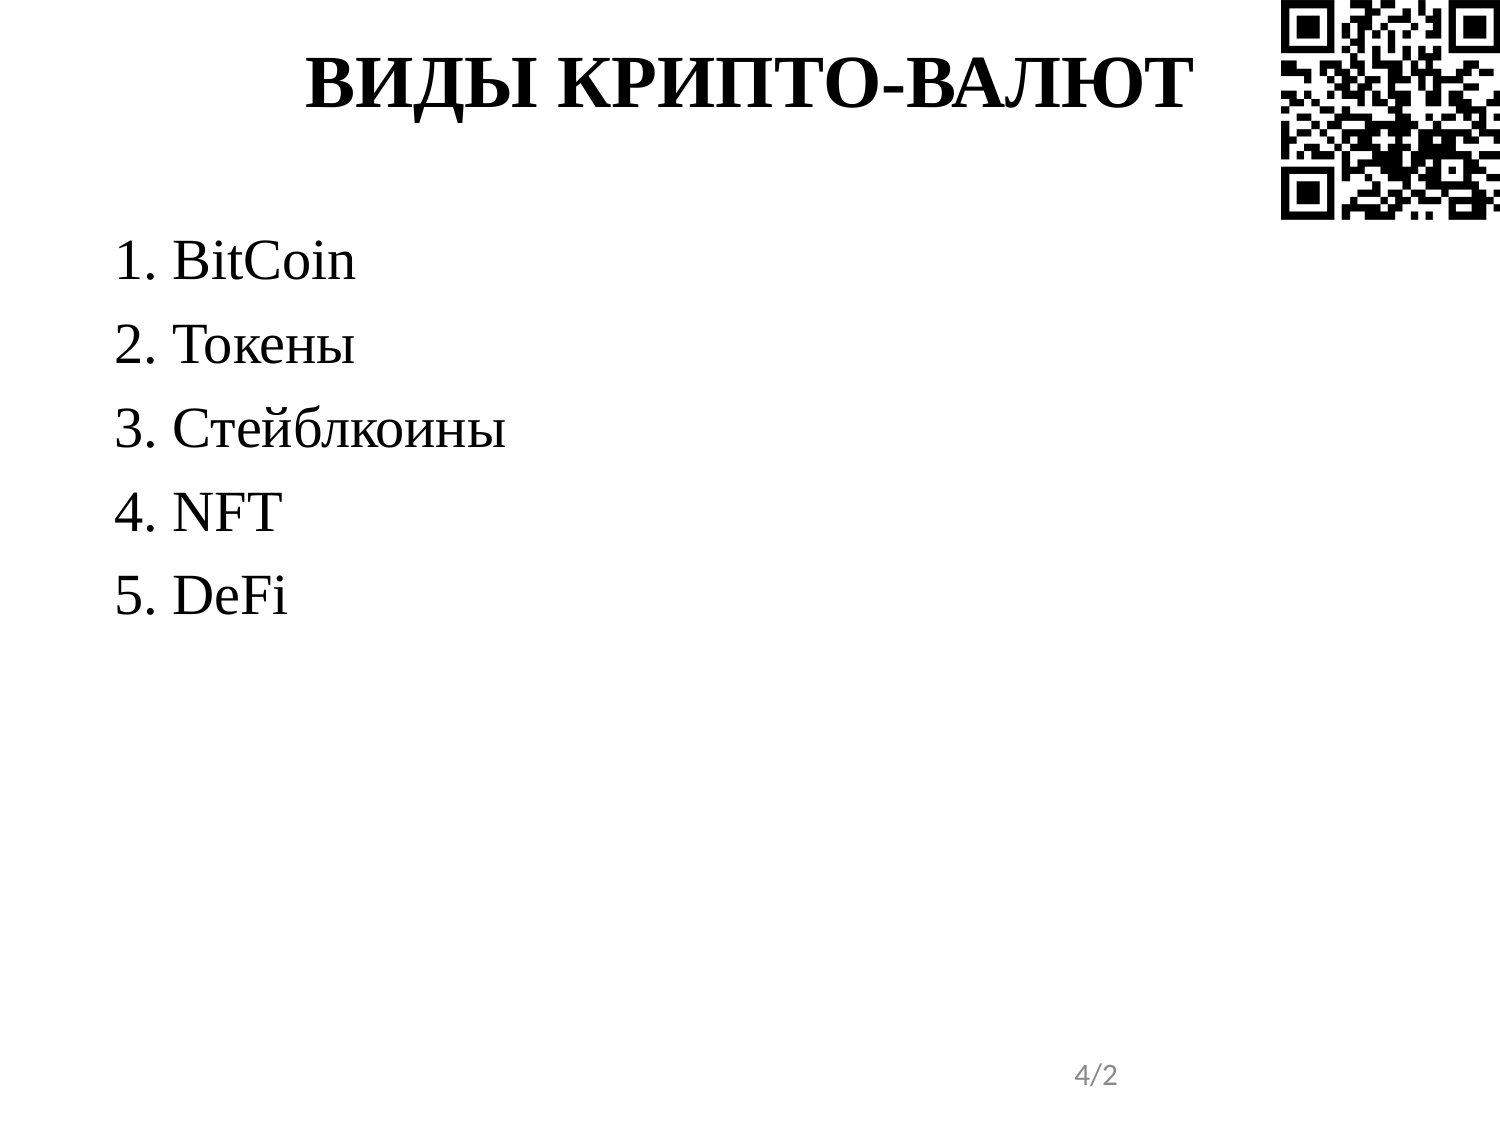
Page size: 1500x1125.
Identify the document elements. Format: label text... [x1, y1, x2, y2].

title ВИДЫ КРИПТО-ВАЛЮТ [0, 0, 1281, 167]
picture [1281, 0, 1500, 224]
slide_number 4/2 [1059, 1042, 1397, 1103]
list 1. BitCoin 2. Токены 3. Стейблкоины 4. NFT 5. DeFi [103, 224, 1282, 760]
